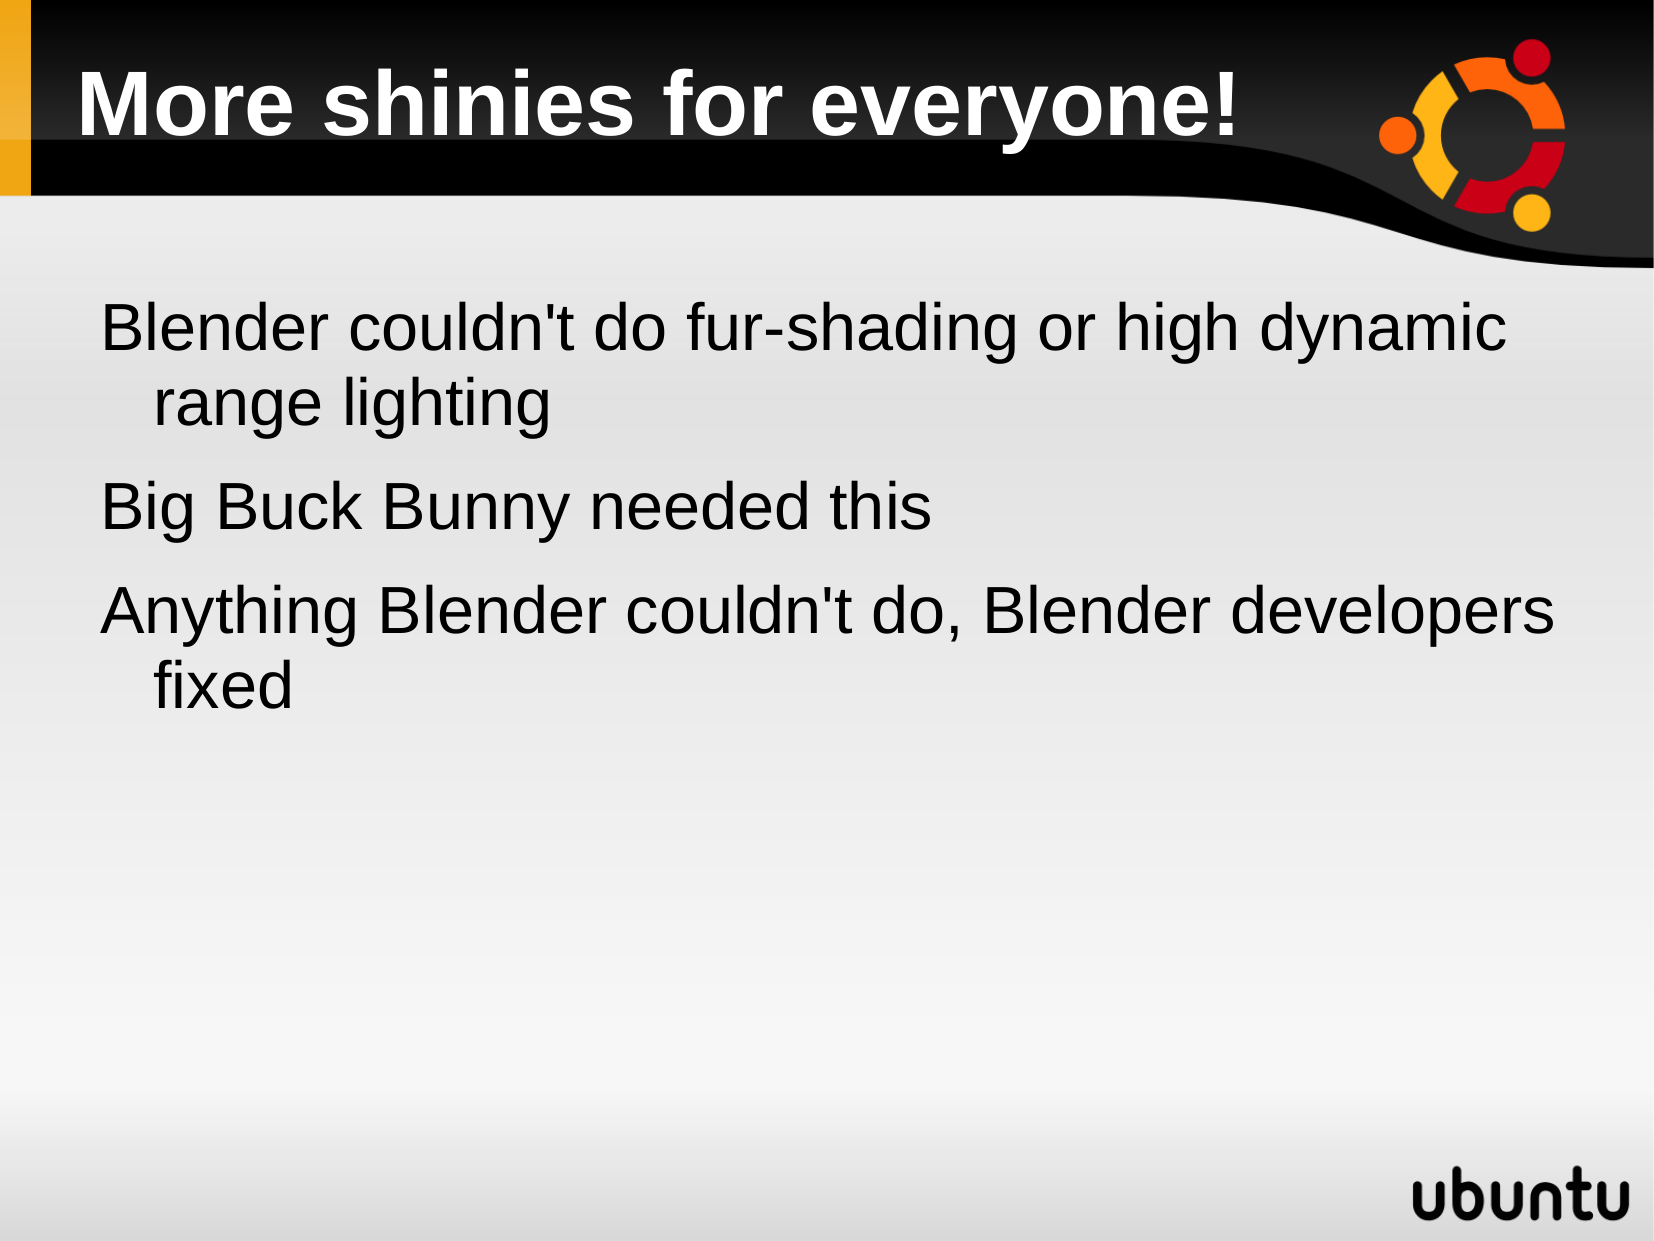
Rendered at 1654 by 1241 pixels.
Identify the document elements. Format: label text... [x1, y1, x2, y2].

list Blender couldn't do fur-shading or high dynamic range lighting Big Buck Bunny needed this Anything Blender couldn't do, Blender developers fixed [82, 290, 1571, 1109]
title More shinies for everyone! [76, 0, 1565, 208]
picture [0, 0, 1654, 1241]
